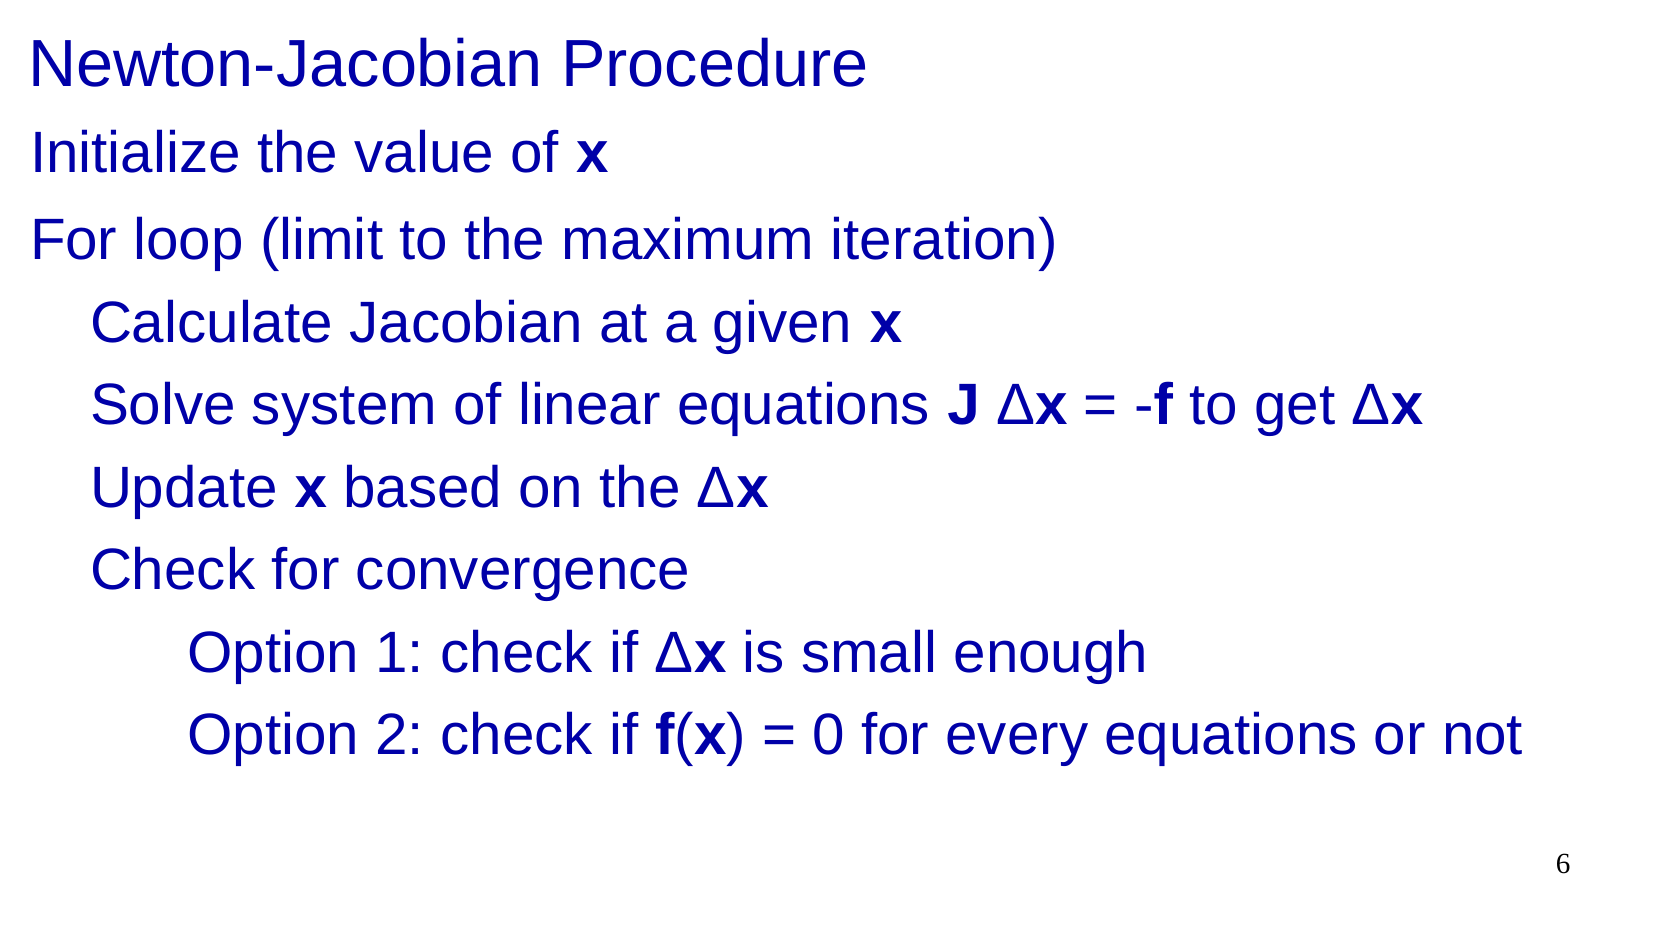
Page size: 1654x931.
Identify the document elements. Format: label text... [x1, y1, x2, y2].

list Initialize the value of x For loop (limit to the maximum iteration) Calculate Jacobian at a given x Solve system of linear equations J Δx = -f to get Δx Update x based on the Δx Check for convergence Option 1: check if Δx is small enough Option 2: check if f(x) = 0 for every equations or not [30, 120, 1645, 916]
title Newton-Jacobian Procedure [28, 21, 1626, 106]
